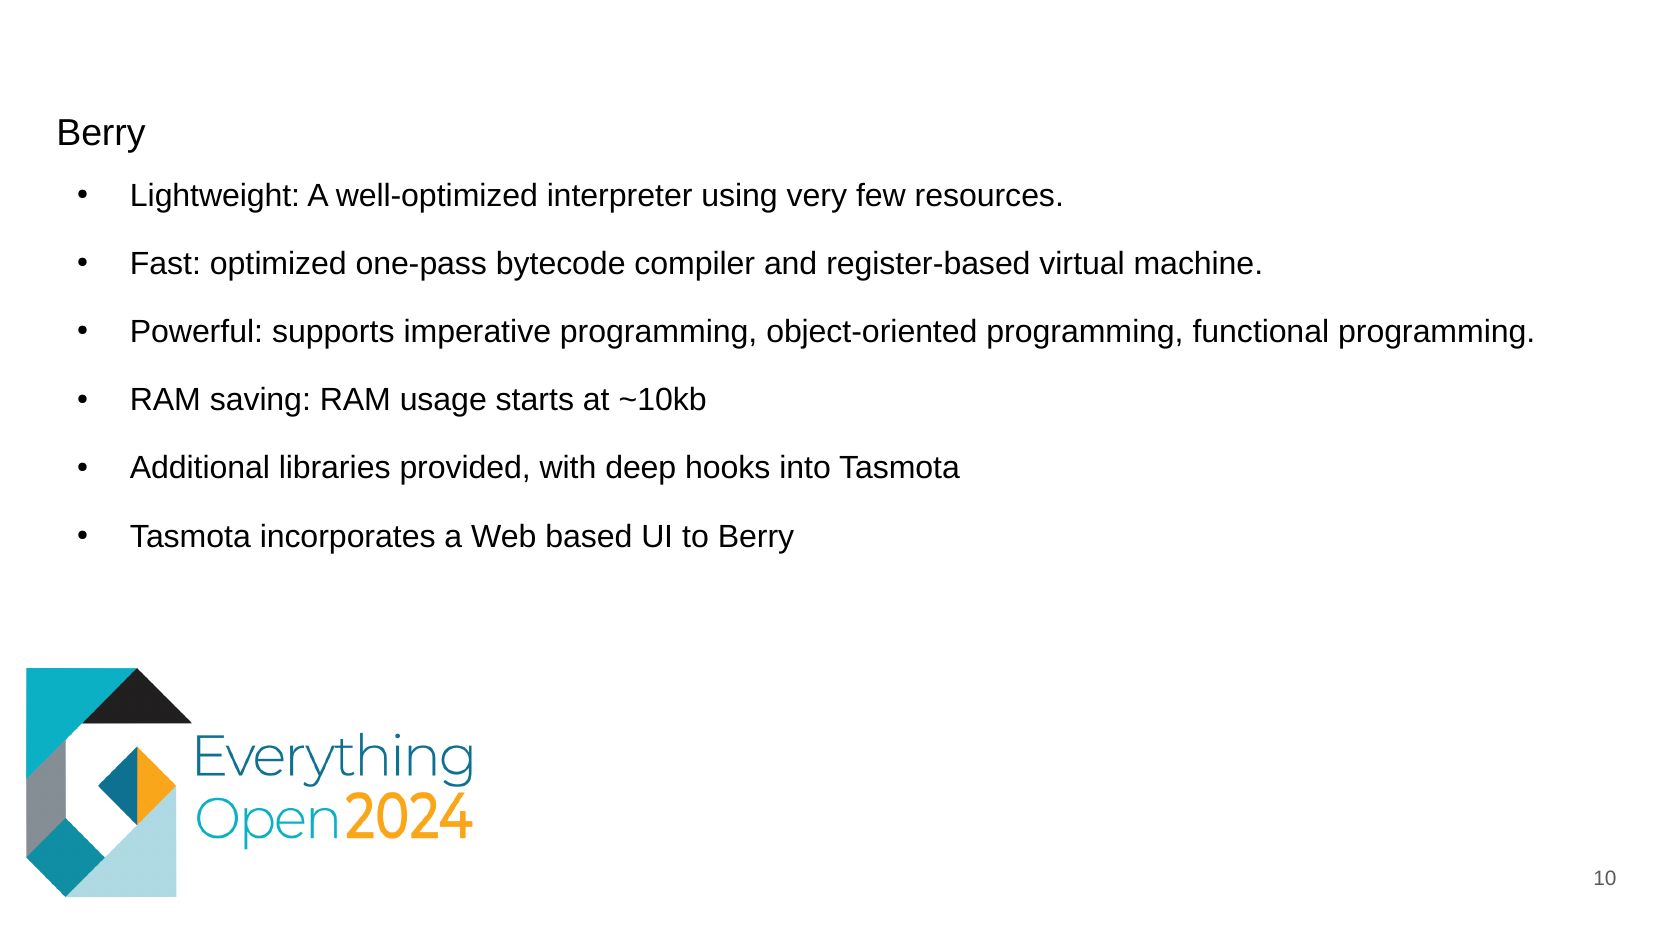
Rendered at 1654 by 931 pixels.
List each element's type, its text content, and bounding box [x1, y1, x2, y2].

picture [8, 655, 492, 907]
list Lightweight: A well-optimized interpreter using very few resources. Fast: optimized one-pass bytecode compiler and register-based virtual machine. Powerful: supports imperative programming, object-oriented programming, functional programming. RAM saving: RAM usage starts at ~10kb Additional libraries provided, with deep hooks into Tasmota Tasmota incorporates a Web based UI to Berry [59, 177, 1595, 768]
title Berry [56, 80, 1598, 184]
